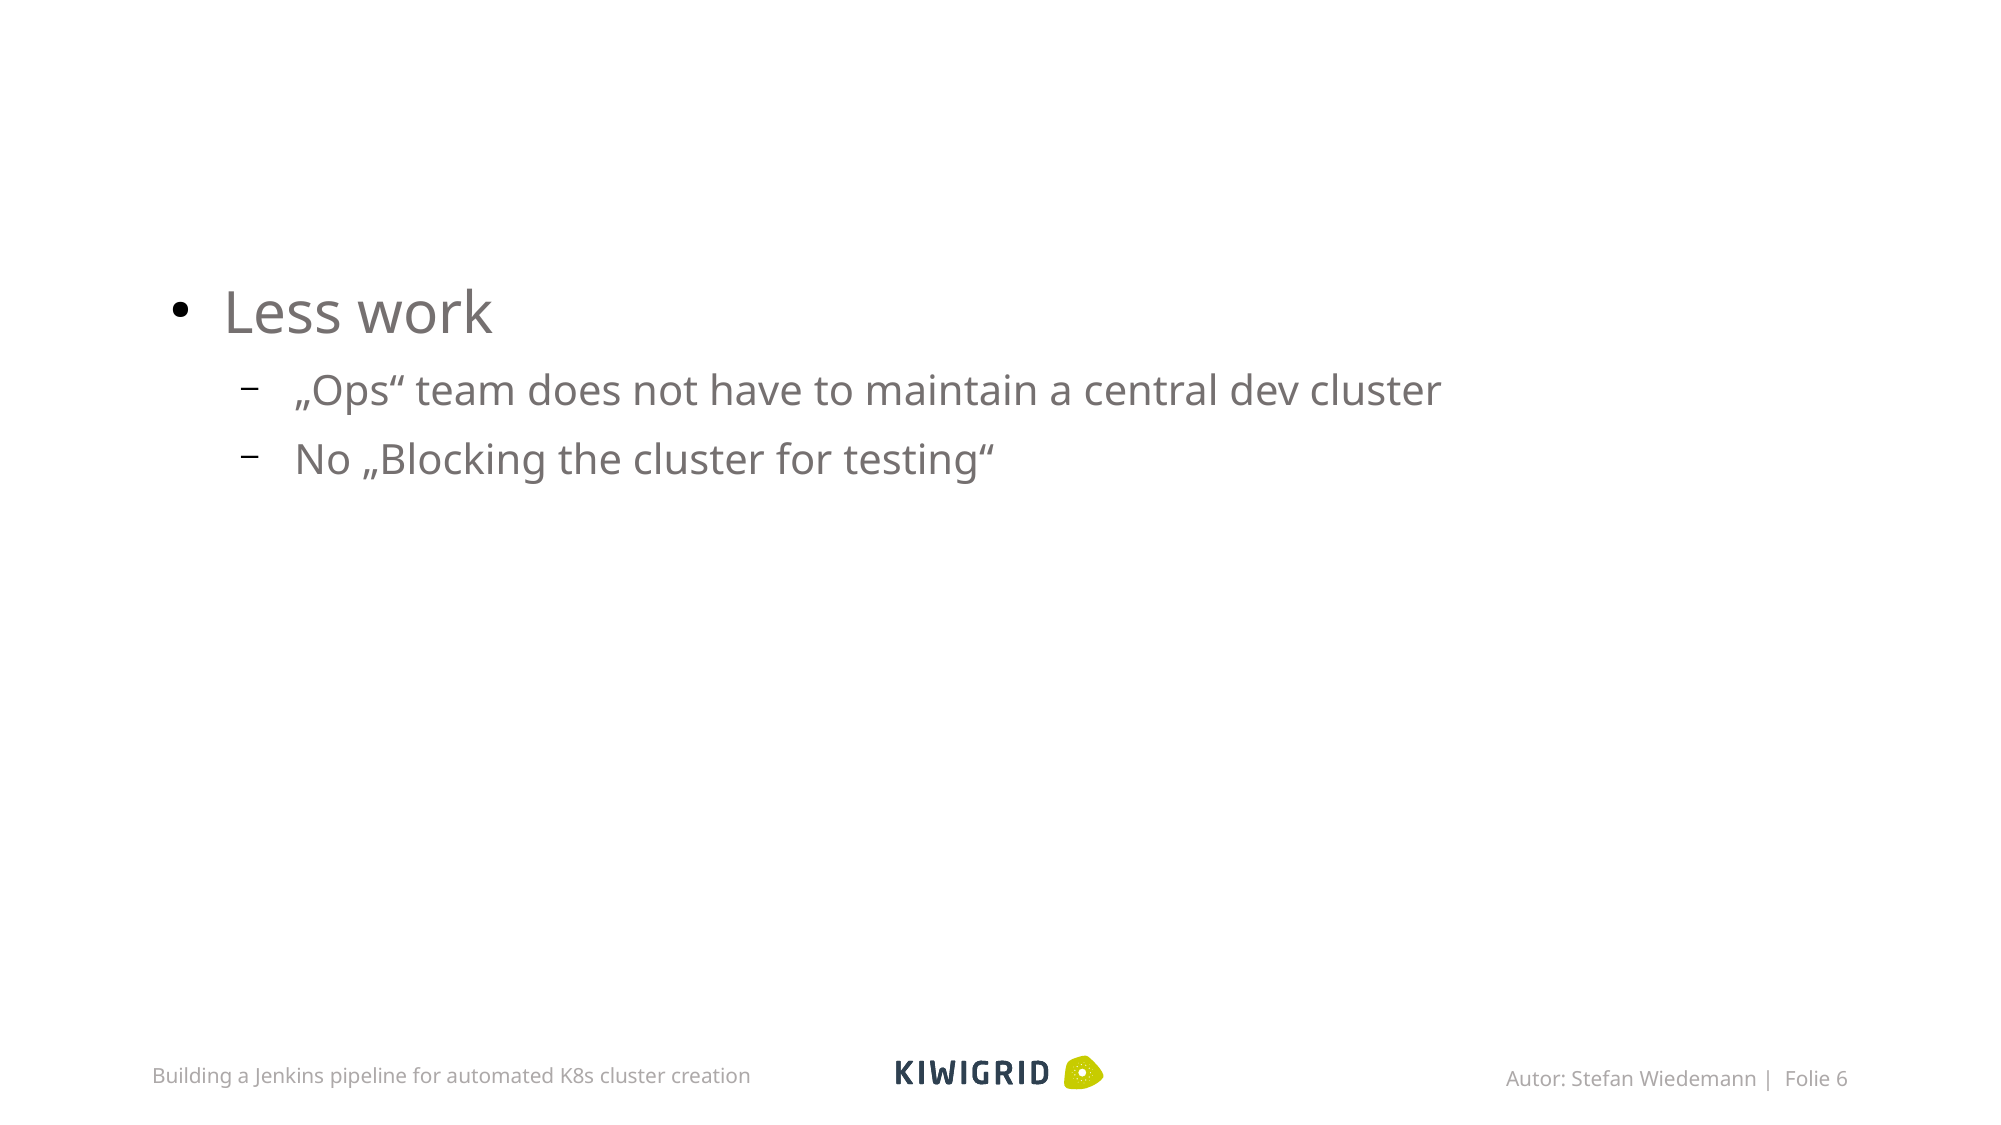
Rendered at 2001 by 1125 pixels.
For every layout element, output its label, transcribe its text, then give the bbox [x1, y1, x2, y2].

list Less work „Ops“ team does not have to maintain a central dev cluster No „Blocking the cluster for testing“ [137, 275, 1863, 352]
